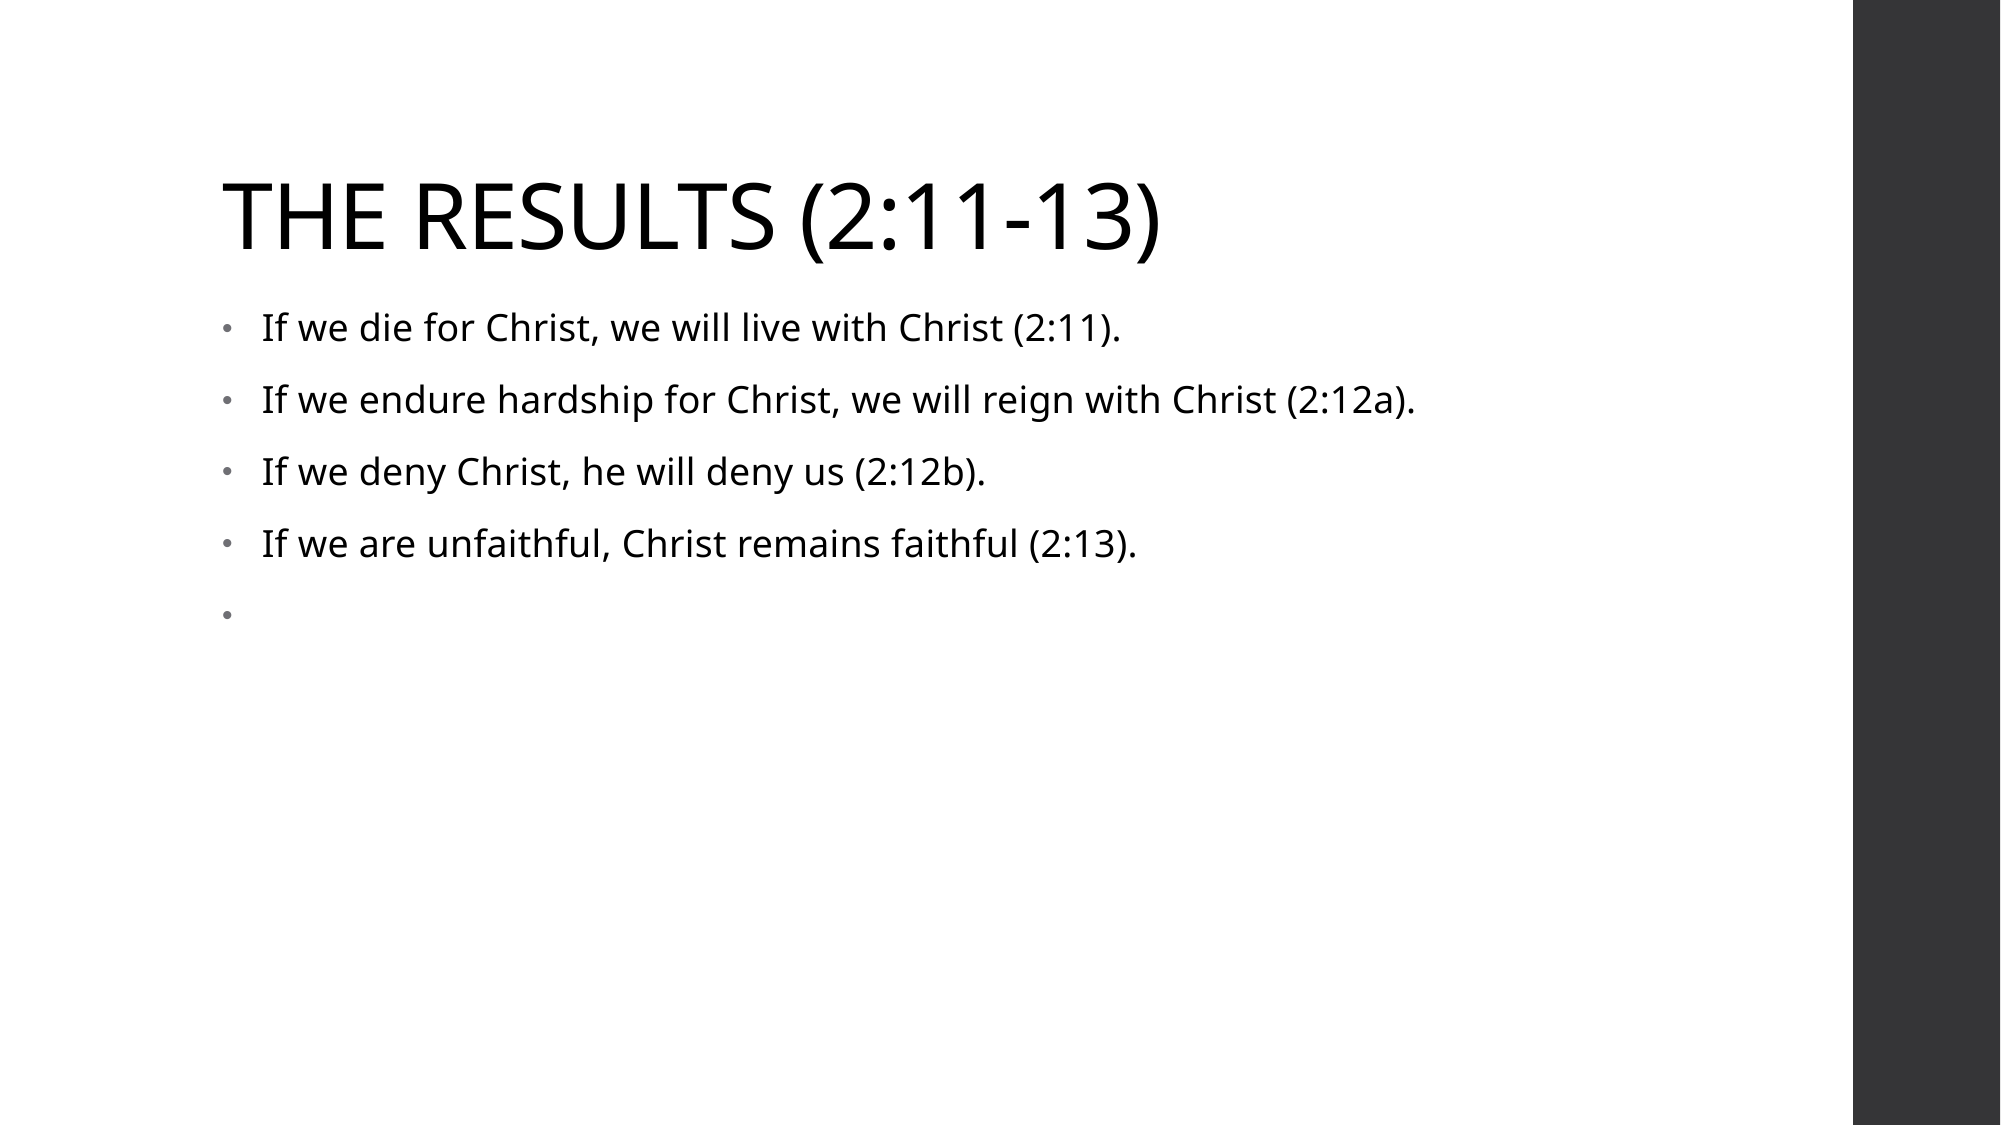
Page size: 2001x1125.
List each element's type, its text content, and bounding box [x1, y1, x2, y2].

title THE RESULTS (2:11-13) [206, 60, 1797, 278]
list If we die for Christ, we will live with Christ (2:11). If we endure hardship for Christ, we will reign with Christ (2:12a). If we deny Christ, he will deny us (2:12b). If we are unfaithful, Christ remains faithful (2:13). [206, 299, 1617, 1014]
